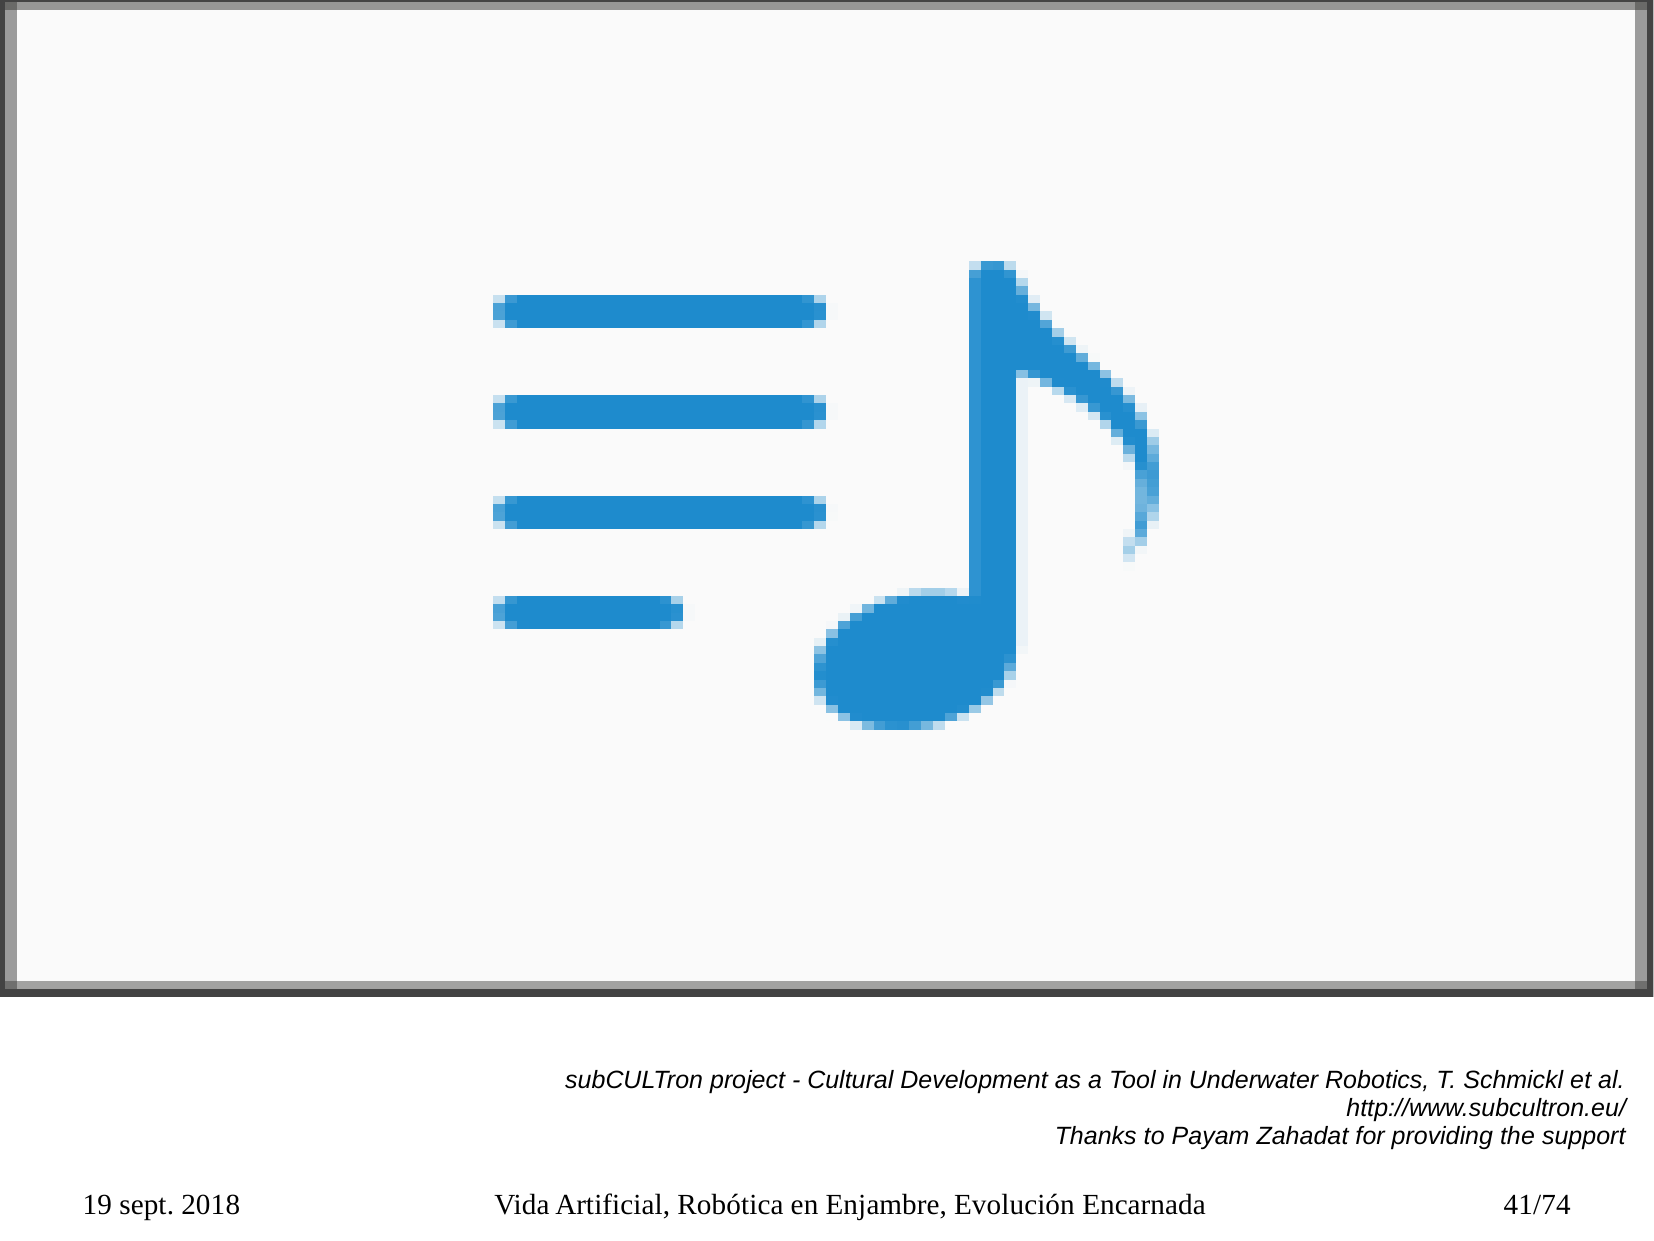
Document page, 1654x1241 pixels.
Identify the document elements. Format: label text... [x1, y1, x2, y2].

text_box [0, 0, 1654, 999]
text_box subCULTron project - Cultural Development as a Tool in Underwater Robotics, T. Schmickl et al. http://www.subcultron.eu/ Thanks to Payam Zahadat for providing the support [177, 1058, 1642, 1158]
